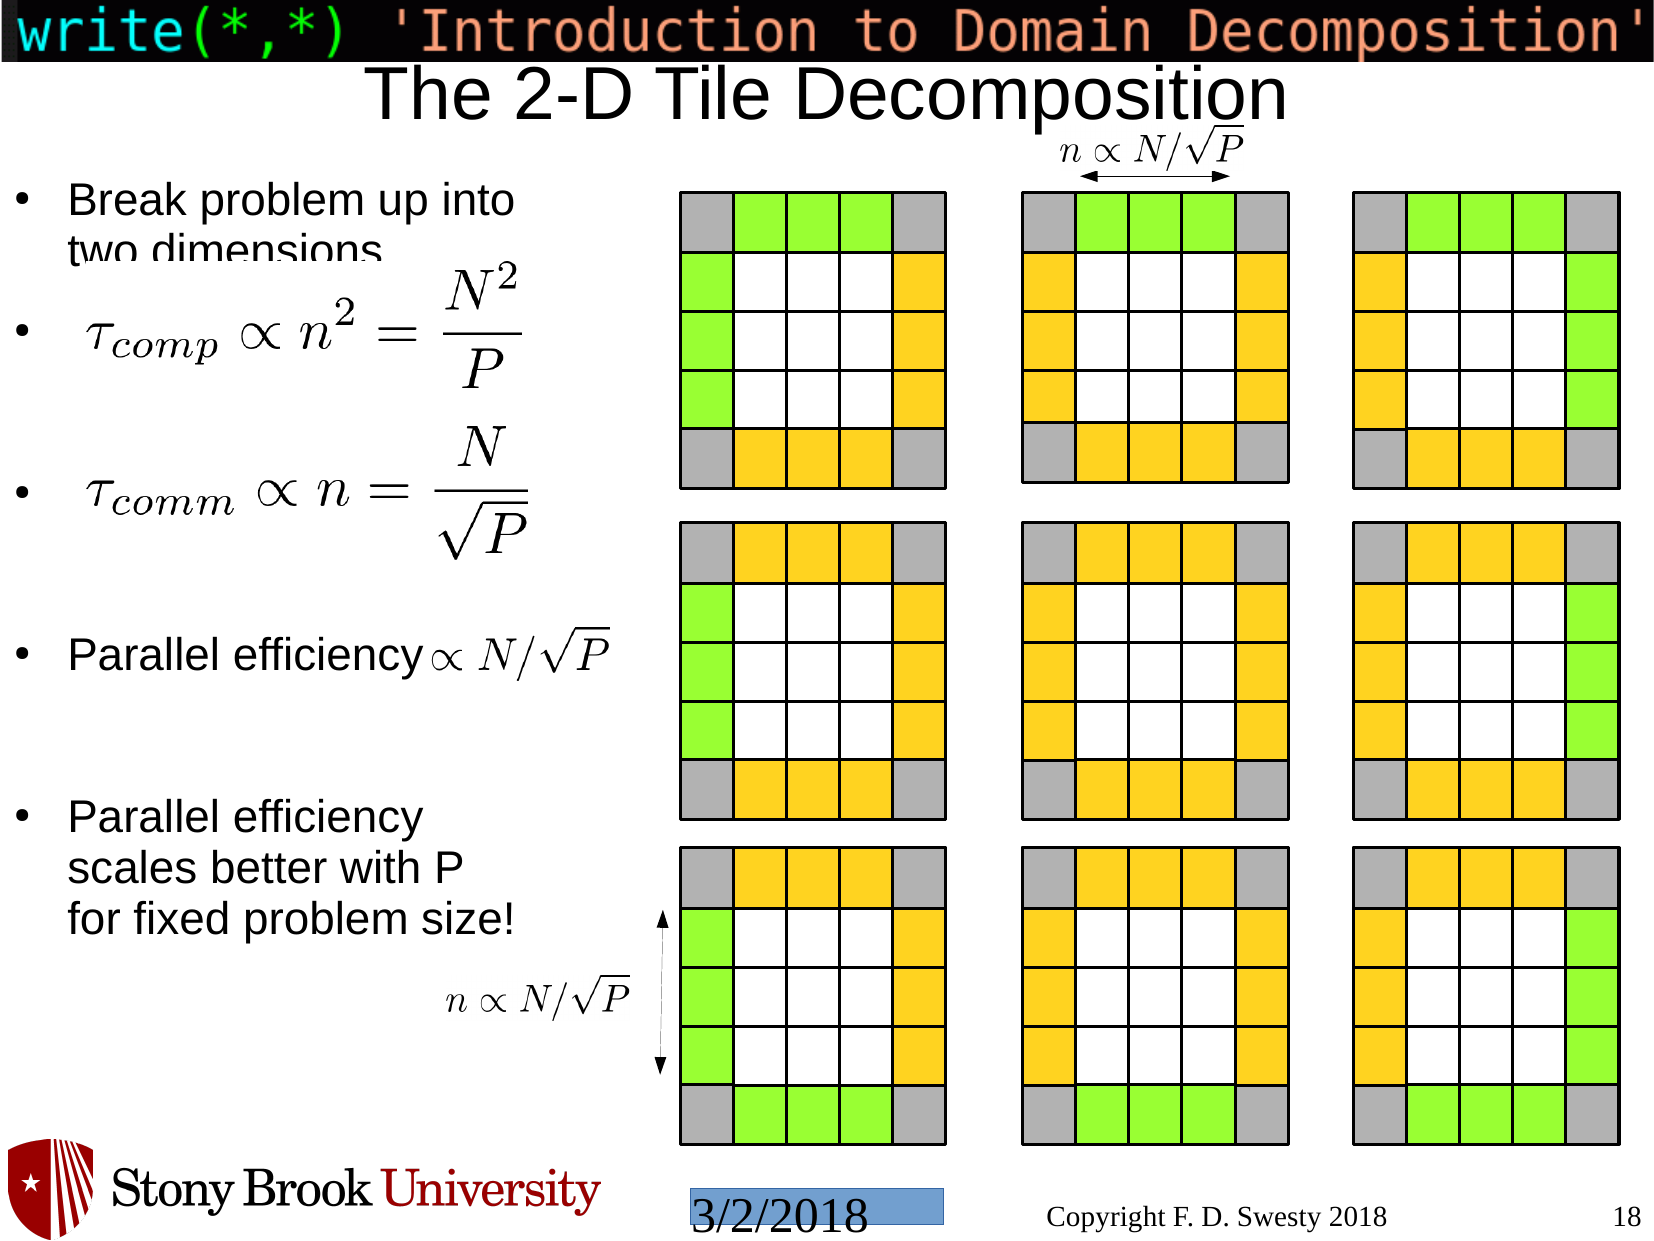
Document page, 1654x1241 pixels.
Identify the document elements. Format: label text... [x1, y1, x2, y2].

picture [8, 1139, 601, 1240]
text_box [1353, 522, 1619, 820]
text_box [680, 192, 946, 489]
picture [86, 426, 528, 560]
picture [431, 627, 610, 681]
text_box [1022, 192, 1289, 483]
picture [86, 261, 522, 388]
text_box [1353, 192, 1619, 489]
text_box [680, 522, 946, 820]
text_box [1353, 847, 1619, 1145]
title The 2-D Tile Decomposition [82, 0, 1571, 198]
text_box [1022, 847, 1289, 1145]
picture [446, 975, 630, 1021]
text_box [1022, 522, 1289, 820]
picture [1060, 125, 1244, 171]
text_box [680, 847, 946, 1145]
picture [1571, 0, 1654, 62]
picture [1, 0, 82, 62]
list Break problem up into two dimensions Parallel efficiency Parallel efficiency scales better with P for fixed problem size! [0, 173, 521, 1116]
